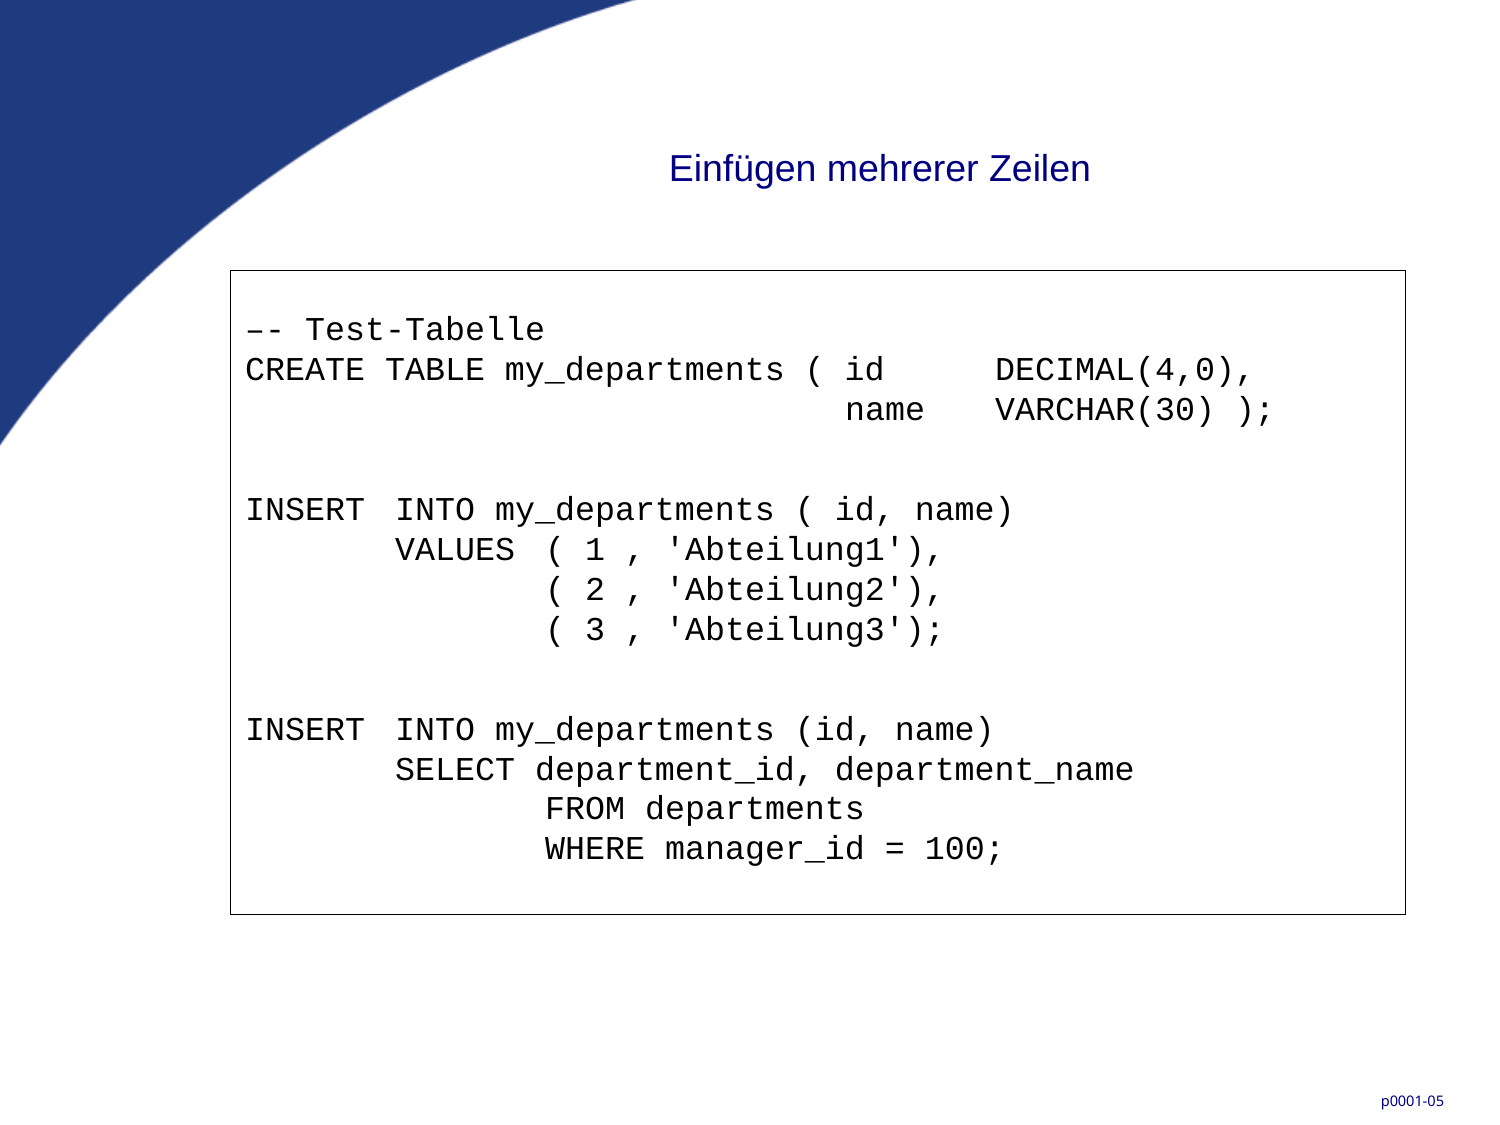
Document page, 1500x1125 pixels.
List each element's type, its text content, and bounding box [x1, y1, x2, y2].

picture [0, 0, 648, 462]
text_box –- Test-Tabelle CREATE TABLE my_departments ( id DECIMAL(4,0), name VARCHAR(30) ); INSERT INTO my_departments ( id, name) VALUES ( 1 , 'Abteilung1'), ( 2 , 'Abteilung2'), ( 3 , 'Abteilung3'); INSERT INTO my_departments (id, name) SELECT department_id, department_name FROM departments WHERE manager_id = 100; [230, 270, 1406, 915]
title Einfügen mehrerer Zeilen [342, 137, 1418, 225]
